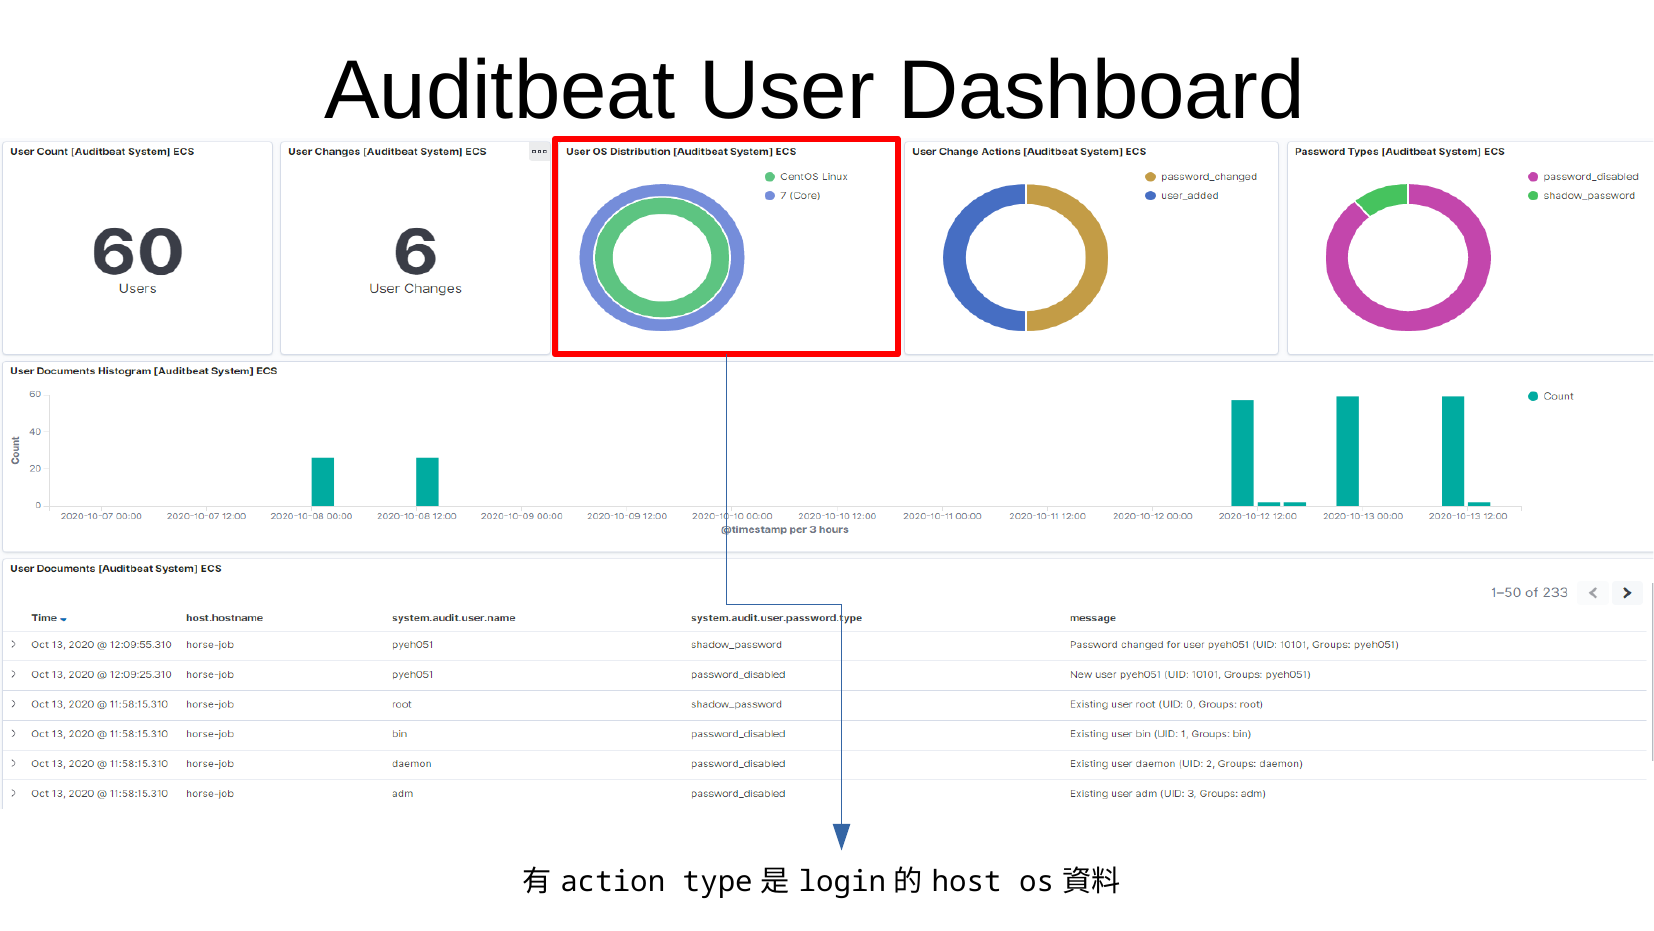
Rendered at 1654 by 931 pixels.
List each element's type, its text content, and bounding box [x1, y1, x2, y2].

text_box 有action type是login的host os資料 [507, 850, 1176, 900]
text_box Auditbeat User Dashboard [47, 35, 1607, 138]
picture [558, 142, 895, 351]
picture [727, 138, 1654, 810]
picture [0, 138, 841, 810]
